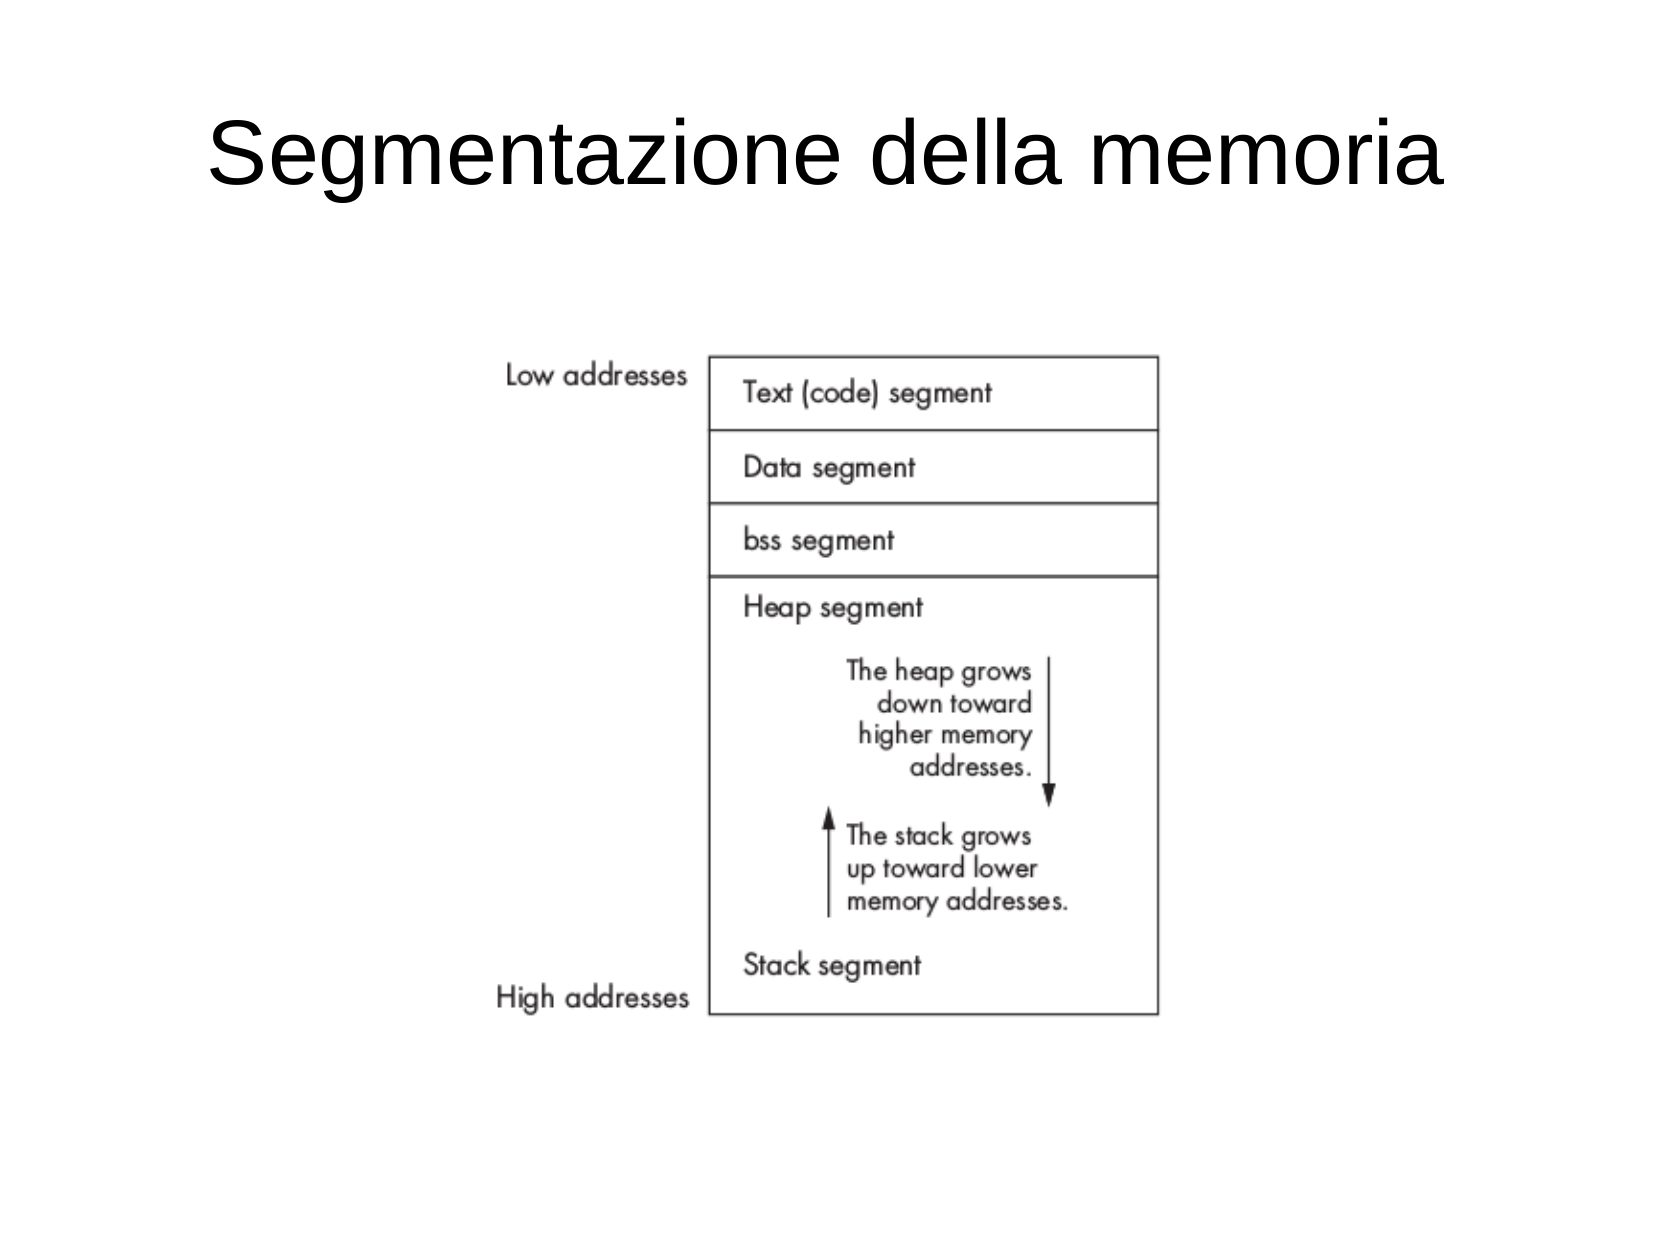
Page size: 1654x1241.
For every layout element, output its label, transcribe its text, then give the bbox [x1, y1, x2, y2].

picture [460, 330, 1215, 1050]
title Segmentazione della memoria [82, 49, 1571, 257]
